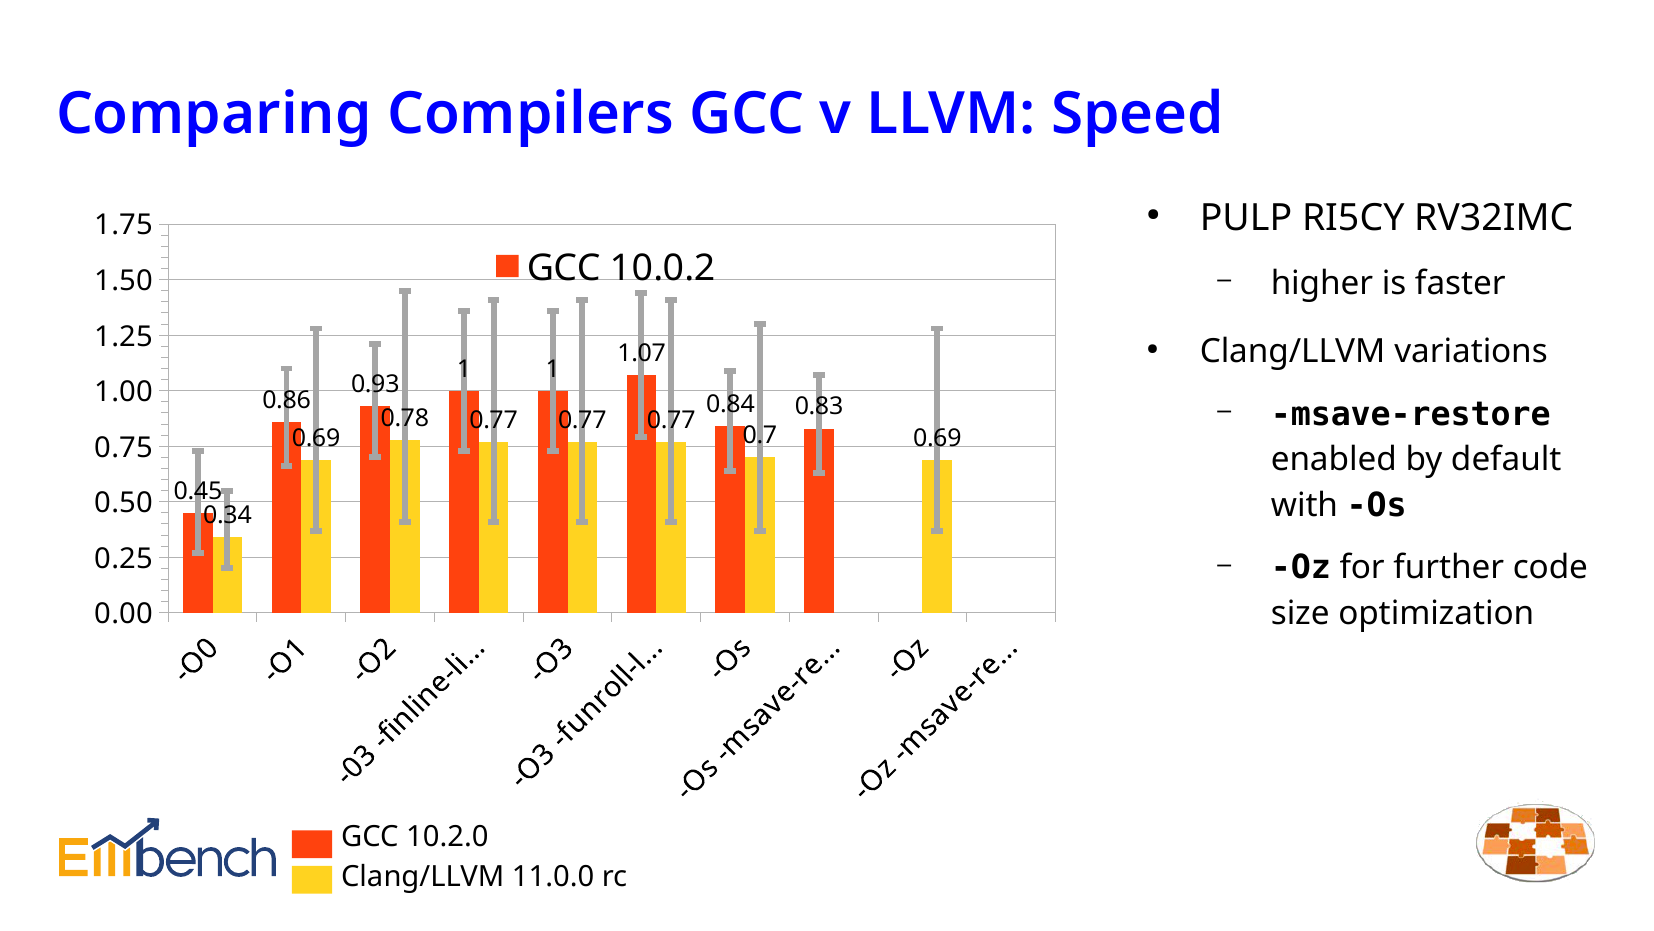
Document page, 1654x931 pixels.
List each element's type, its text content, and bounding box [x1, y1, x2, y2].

text_box [291, 865, 333, 894]
title Comparing Compilers GCC v LLVM: Speed [56, 59, 1597, 163]
picture [1476, 809, 1595, 883]
text_box GCC 10.2.0 Clang/LLVM 11.0.0 rc [326, 808, 1064, 910]
text_box [291, 830, 333, 859]
chart [56, 190, 1129, 809]
list PULP RI5CY RV32IMC higher is faster Clang/LLVM variations -msave-restore enabled by default with ‑Os -Oz for further code size optimization [1129, 190, 1598, 809]
